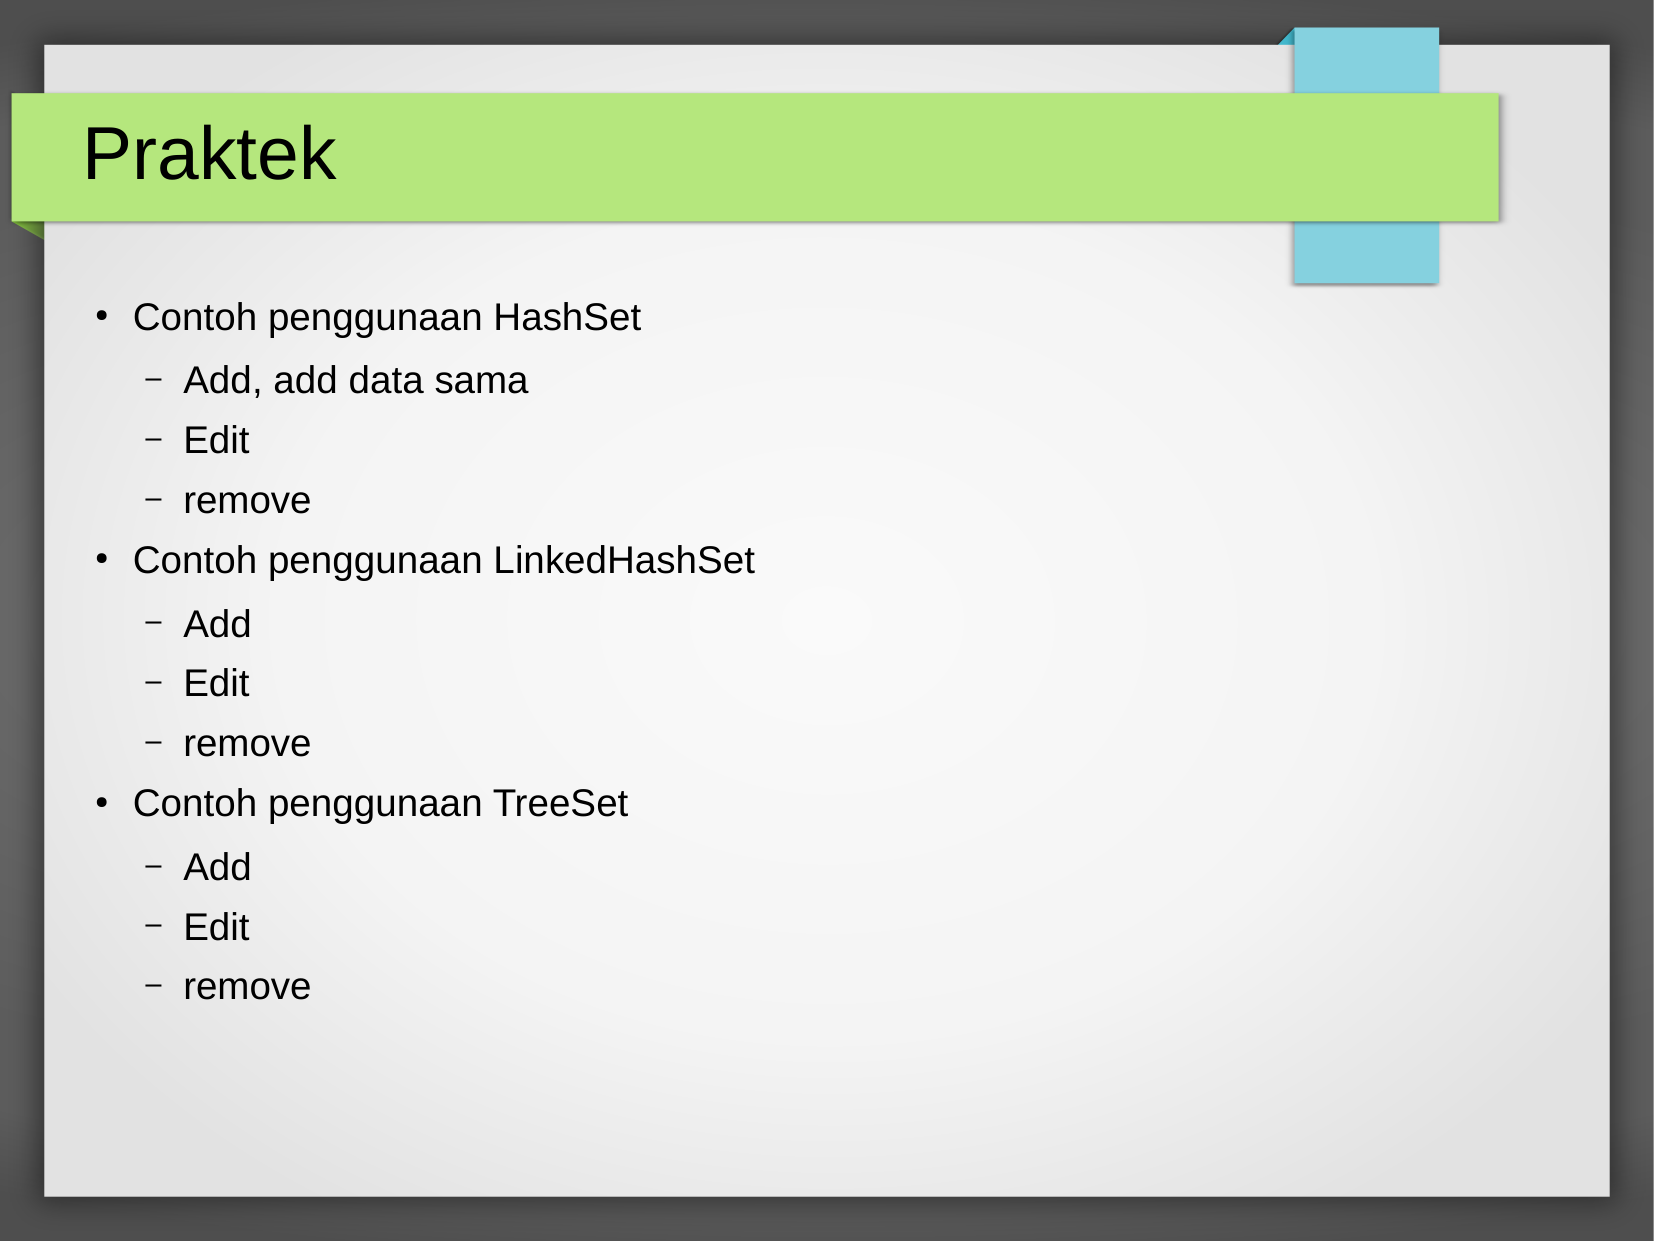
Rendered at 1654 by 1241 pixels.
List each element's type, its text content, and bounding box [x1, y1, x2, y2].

title Praktek [82, 94, 1264, 213]
list Contoh penggunaan HashSet Add, add data sama Edit remove Contoh penggunaan LinkedHashSet Add Edit remove Contoh penggunaan TreeSet Add Edit remove [82, 295, 1571, 1015]
picture [0, 0, 1654, 1241]
